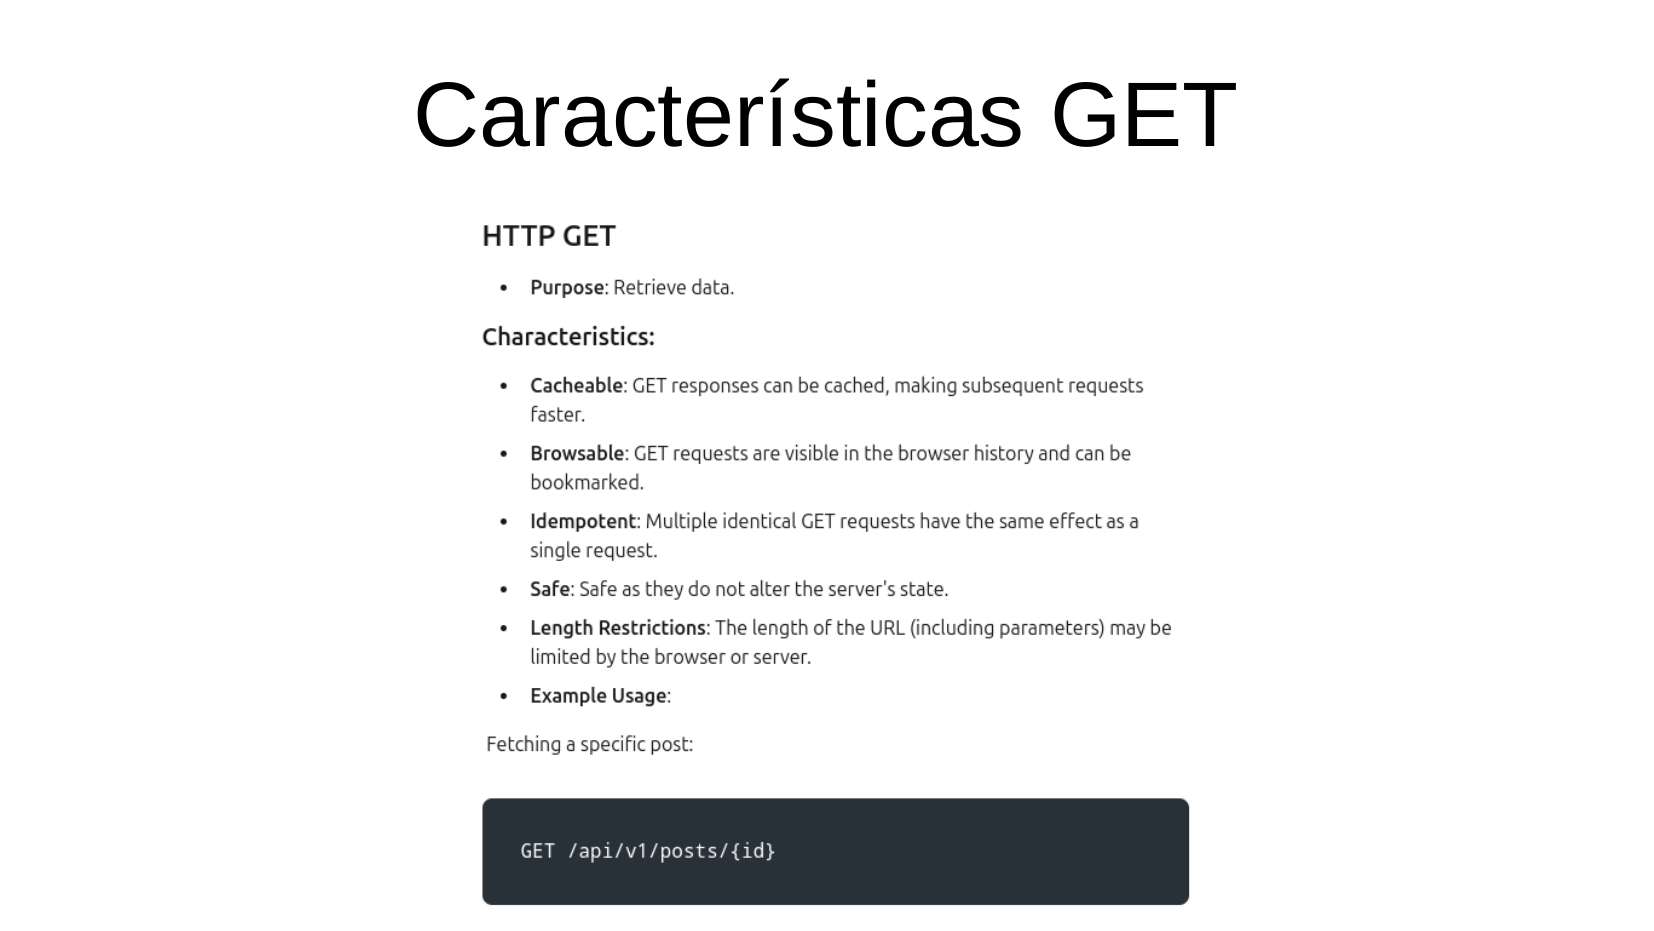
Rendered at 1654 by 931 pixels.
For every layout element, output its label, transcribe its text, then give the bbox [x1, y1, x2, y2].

title Características GET [82, 37, 1571, 193]
picture [462, 206, 1211, 916]
